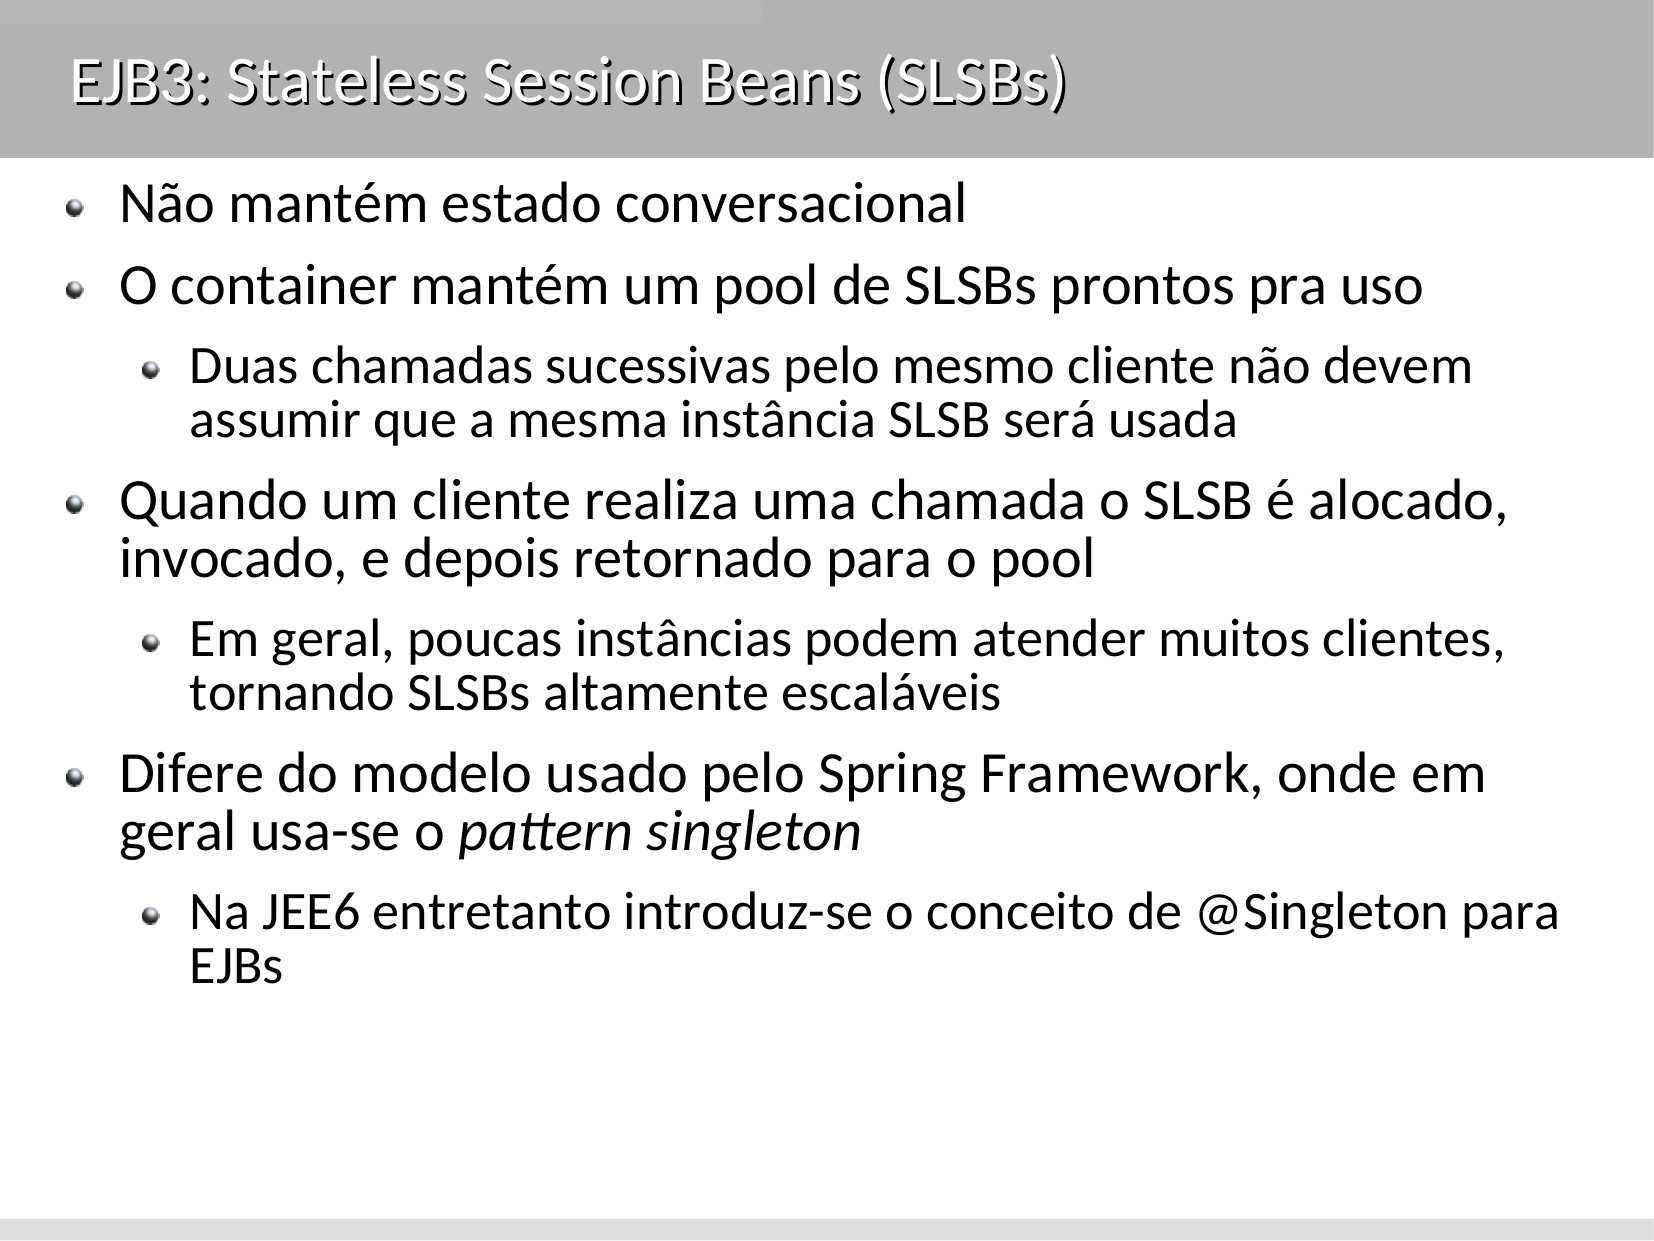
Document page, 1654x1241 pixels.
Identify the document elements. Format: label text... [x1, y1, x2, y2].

title EJB3: Stateless Session Beans (SLSBs) [70, 11, 1536, 160]
list Não mantém estado conversacional O container mantém um pool de SLSBs prontos pra uso Duas chamadas sucessivas pelo mesmo cliente não devem assumir que a mesma instância SLSB será usada Quando um cliente realiza uma chamada o SLSB é alocado, invocado, e depois retornado para o pool Em geral, poucas instâncias podem atender muitos clientes, tornando SLSBs altamente escaláveis Difere do modelo usado pelo Spring Framework, onde em geral usa-se o pattern singleton Na JEE6 entretanto introduz-se o conceito de @Singleton para EJBs [48, 178, 1587, 1241]
